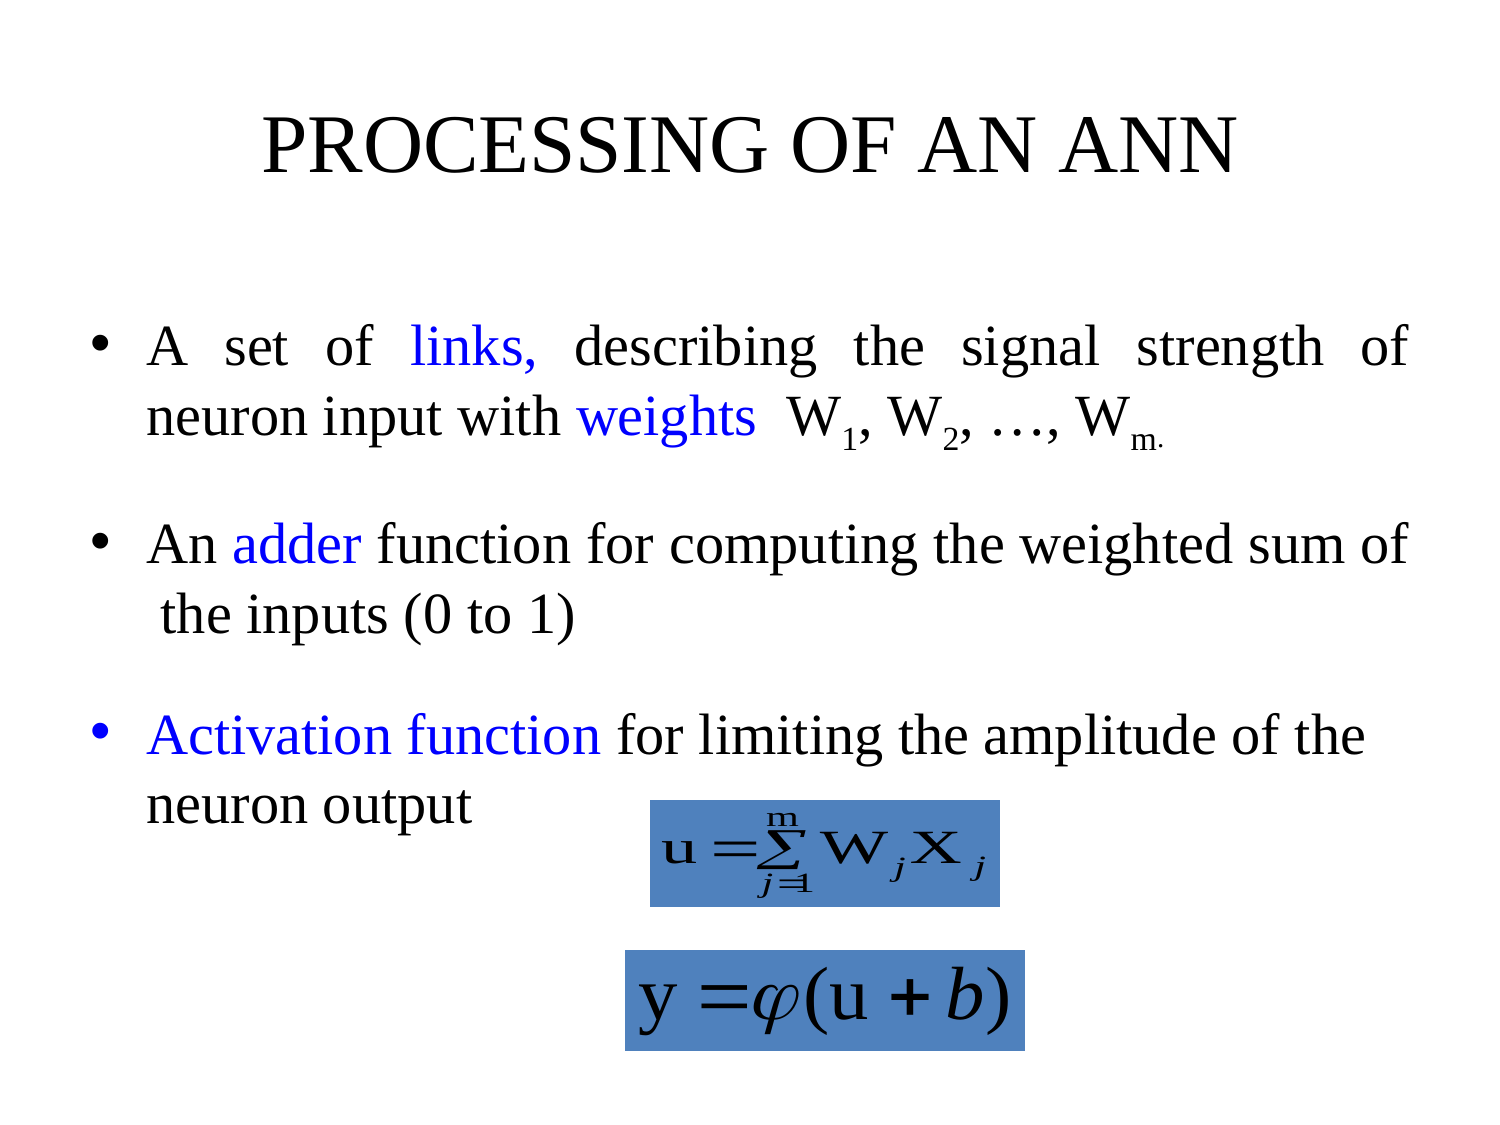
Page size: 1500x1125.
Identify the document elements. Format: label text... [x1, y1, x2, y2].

list A set of links, describing the signal strength of neuron input with weights W1, W2, …, Wm. An adder function for computing the weighted sum of the inputs (0 to 1) Activation function for limiting the amplitude of the neuron output [75, 299, 1426, 1075]
title PROCESSING OF AN ANN [75, 45, 1426, 233]
chart [624, 950, 1026, 1051]
chart [650, 800, 1000, 908]
